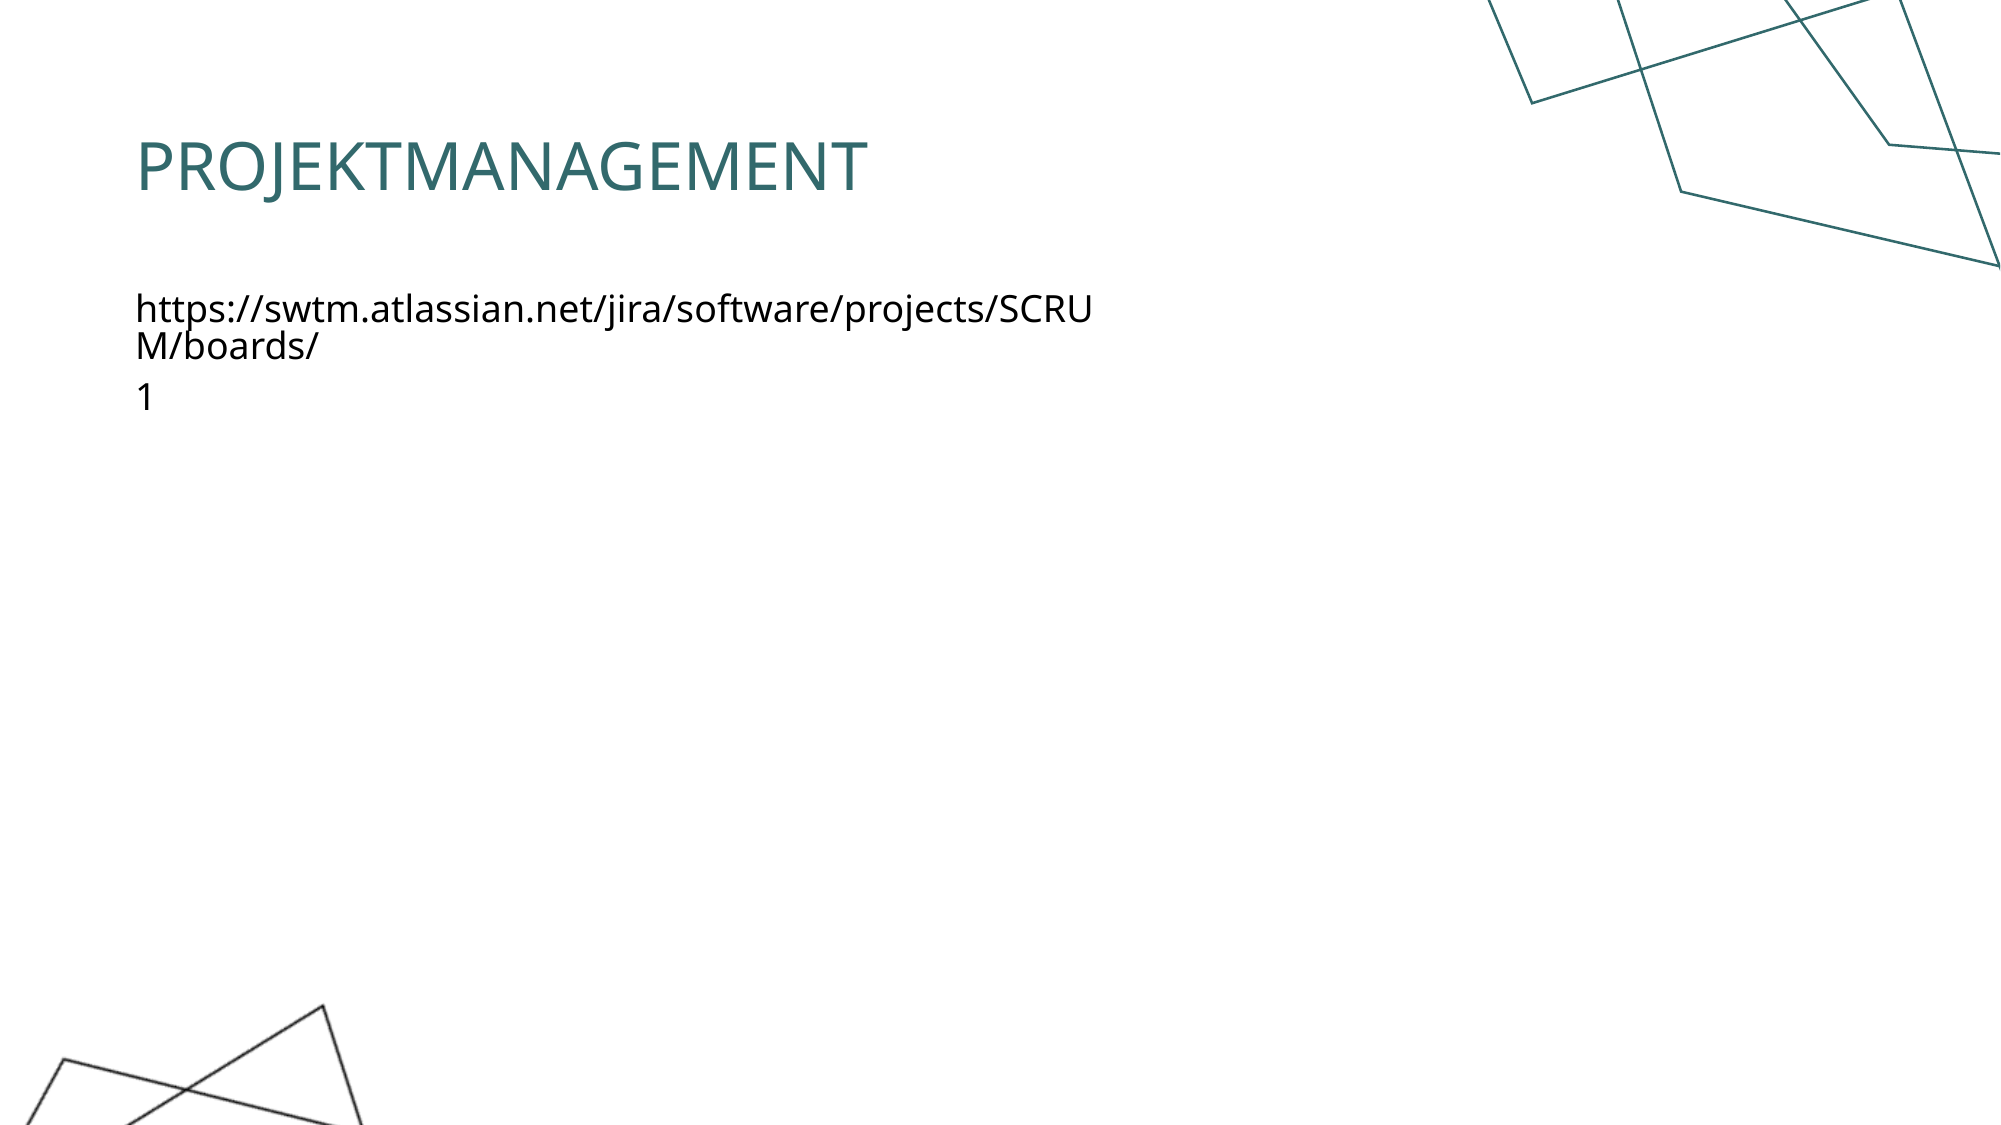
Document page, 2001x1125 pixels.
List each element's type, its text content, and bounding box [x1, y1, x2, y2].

title Projektmanagement [119, 59, 1845, 278]
text_box https://swtm.atlassian.net/jira/software/projects/SCRUM/boards/1 [119, 277, 1123, 429]
